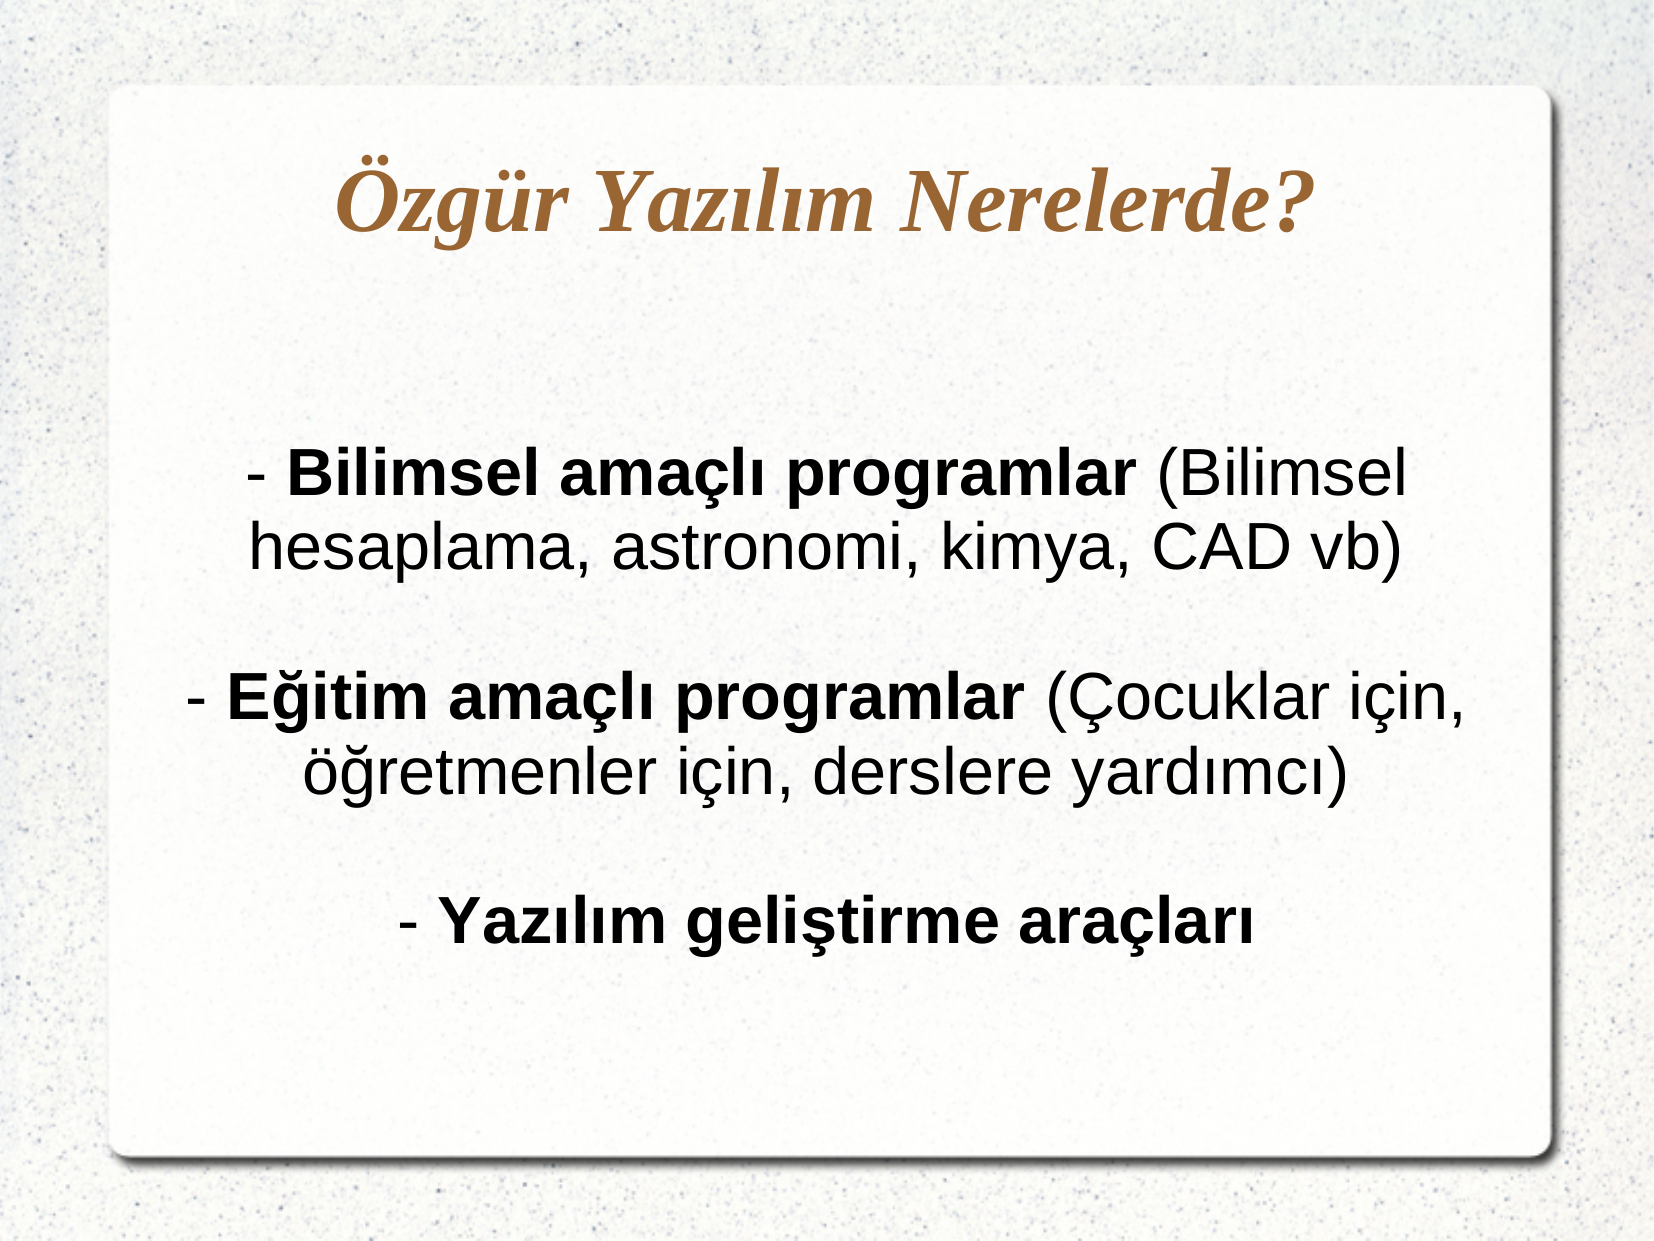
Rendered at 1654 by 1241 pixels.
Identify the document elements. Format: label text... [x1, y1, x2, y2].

title Özgür Yazılım Nerelerde? [118, 96, 1536, 304]
subtitle - Bilimsel amaçlı programlar (Bilimsel hesaplama, astronomi, kimya, CAD vb) - Eğitim amaçlı programlar (Çocuklar için, öğretmenler için, derslere yardımcı) - Yazılım geliştirme araçları [147, 336, 1506, 1056]
picture [0, 0, 1654, 1241]
